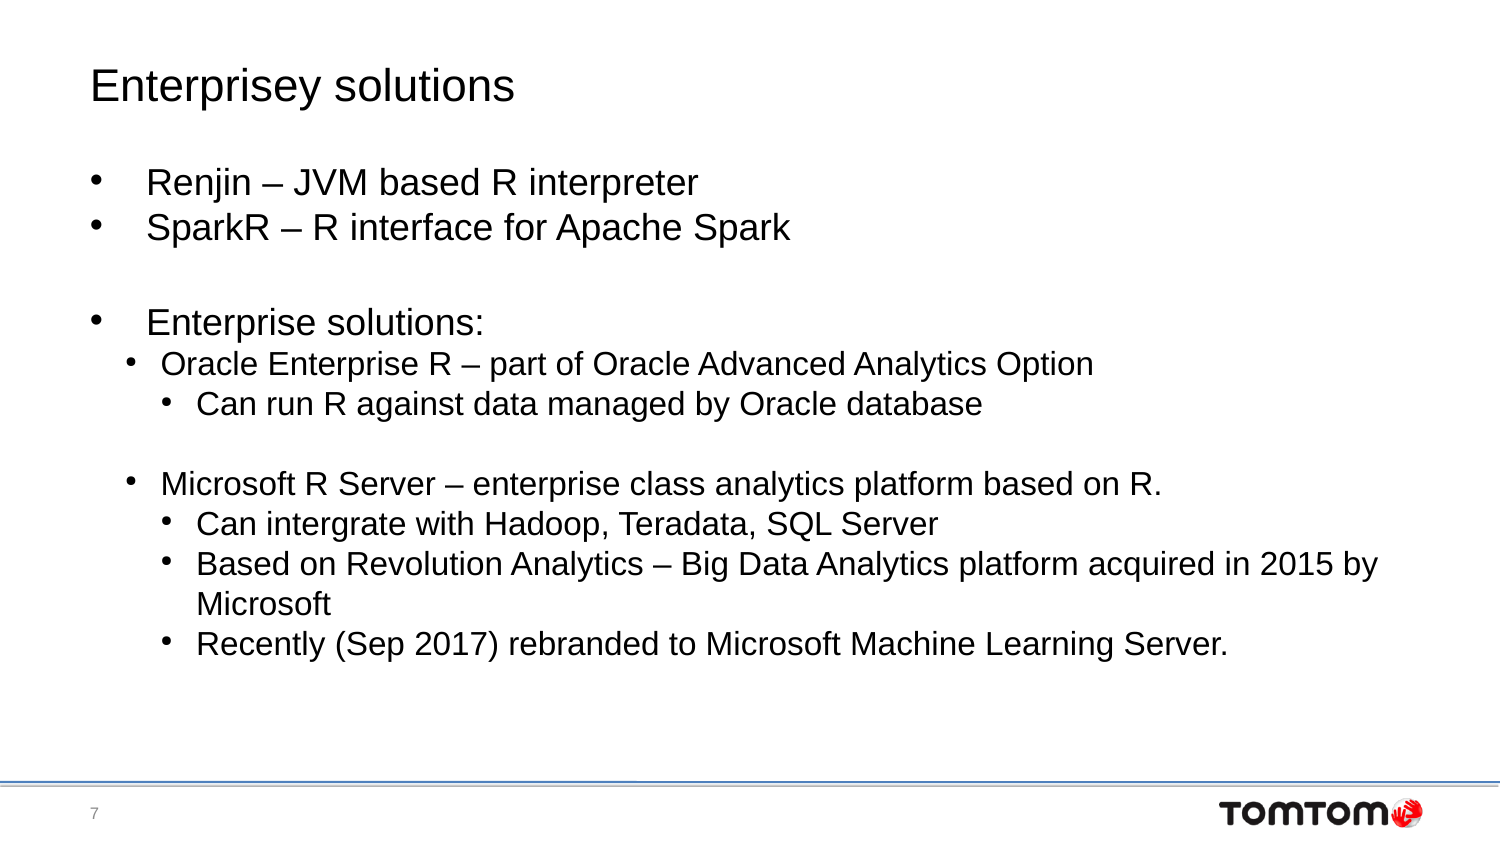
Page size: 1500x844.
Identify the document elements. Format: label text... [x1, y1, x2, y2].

text_box Renjin – JVM based R interpreter SparkR – R interface for Apache Spark Enterprise solutions: Oracle Enterprise R – part of Oracle Advanced Analytics Option Can run R against data managed by Oracle database Microsoft R Server – enterprise class analytics platform based on R. Can intergrate with Hadoop, Teradata, SQL Server Based on Revolution Analytics – Big Data Analytics platform acquired in 2015 by Microsoft Recently (Sep 2017) rebranded to Microsoft Machine Learning Server. [75, 150, 1425, 782]
picture [1219, 796, 1425, 832]
text_box Enterprisey solutions [75, 0, 1425, 118]
text_box <number> [74, 790, 146, 836]
